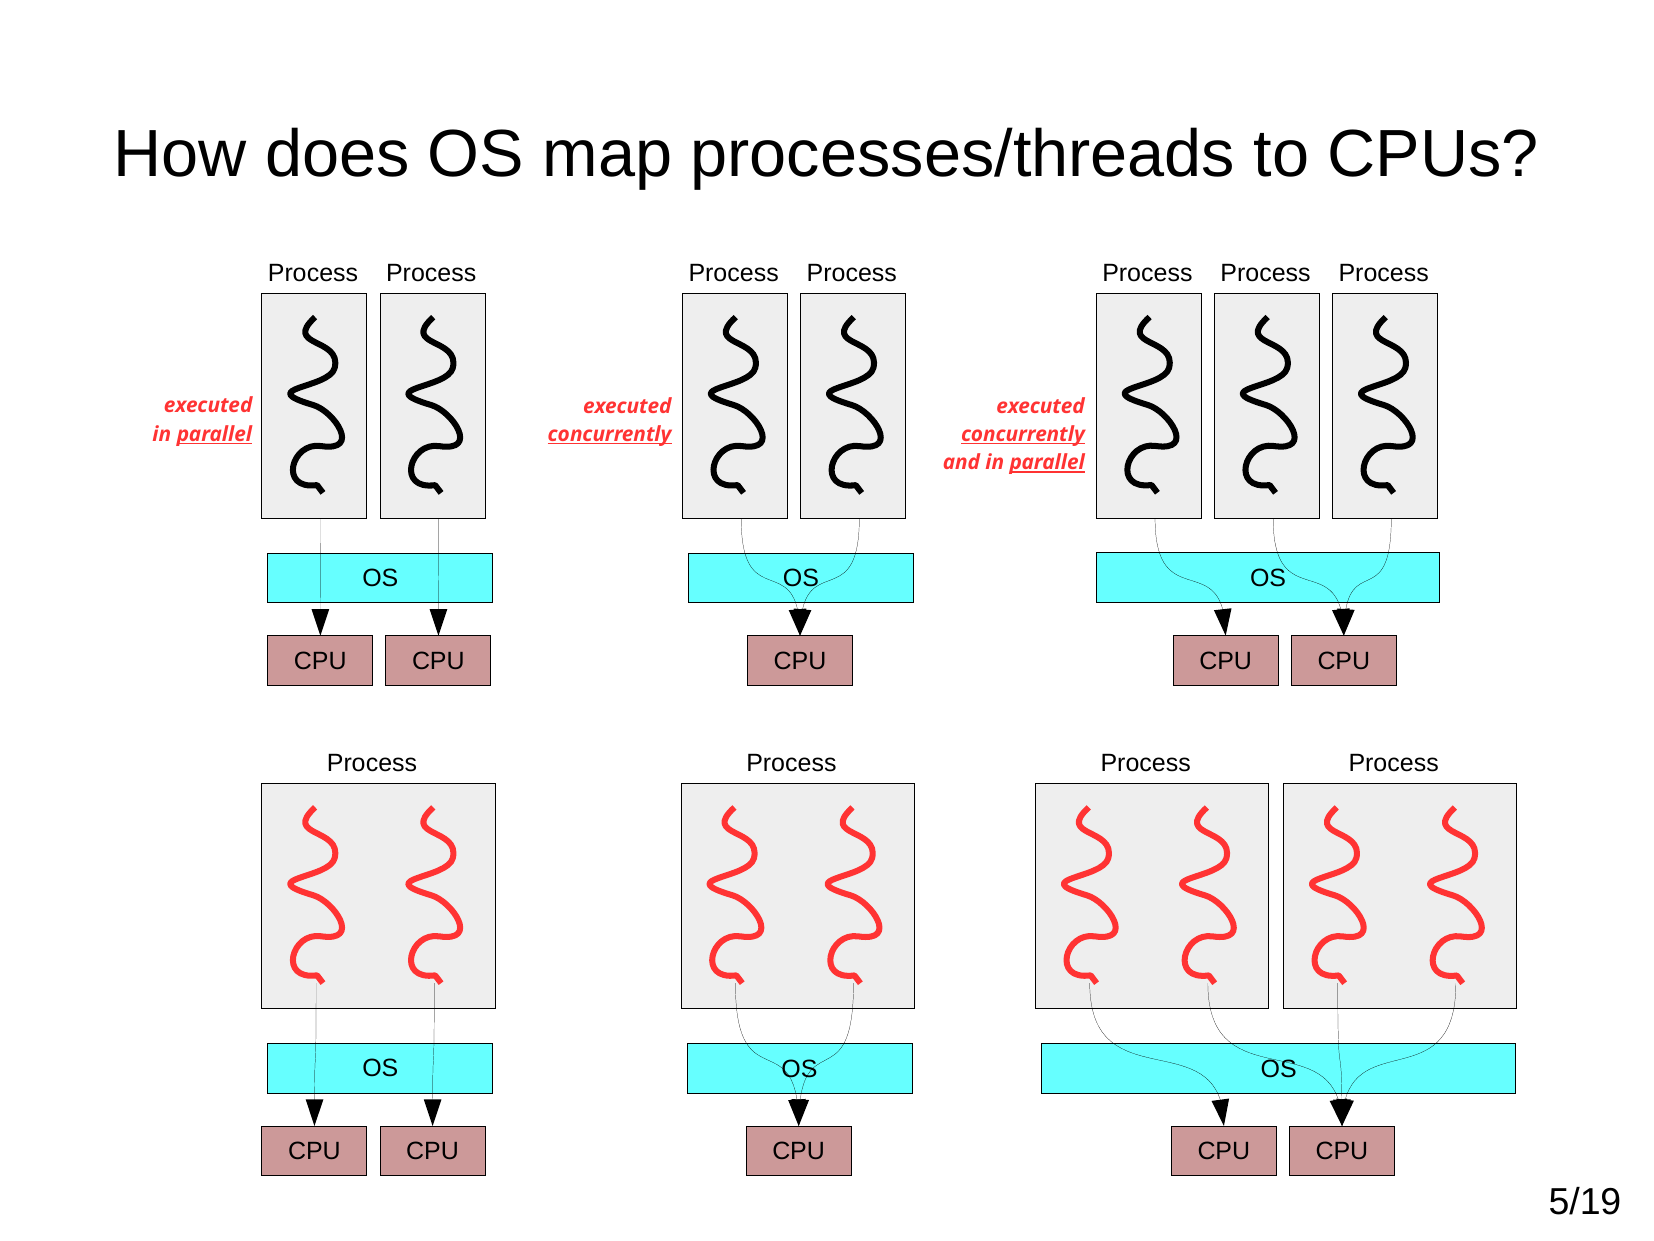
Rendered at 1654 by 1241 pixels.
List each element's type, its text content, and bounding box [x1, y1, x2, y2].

text_box Process [673, 251, 791, 298]
text_box OS [1348, 1043, 1516, 1094]
text_box OS [748, 1043, 843, 1094]
text_box Process [1087, 250, 1223, 298]
text_box OS [802, 1043, 913, 1094]
text_box Process [1205, 251, 1323, 298]
text_box [1035, 783, 1269, 1009]
text_box OS [439, 553, 493, 603]
text_box OS [433, 1043, 493, 1094]
text_box [681, 783, 915, 1009]
text_box CPU [1291, 635, 1397, 686]
text_box executed concurrently [461, 383, 687, 449]
text_box CPU [1289, 1126, 1395, 1176]
text_box OS [746, 553, 855, 603]
text_box OS [1233, 1043, 1341, 1094]
text_box [682, 298, 788, 519]
text_box OS [1348, 552, 1440, 603]
text_box CPU [261, 1126, 367, 1176]
text_box CPU [747, 635, 853, 686]
text_box Process [1085, 741, 1221, 788]
text_box [1332, 298, 1438, 519]
text_box Process [371, 251, 507, 298]
text_box [261, 783, 496, 1009]
text_box OS [687, 1043, 795, 1094]
text_box OS [1096, 552, 1220, 603]
text_box Process [731, 741, 867, 788]
text_box [800, 298, 906, 519]
text_box Process [1333, 741, 1469, 788]
text_box Process [1323, 251, 1459, 298]
text_box [261, 298, 367, 519]
text_box OS [688, 553, 795, 603]
text_box OS [321, 553, 438, 603]
text_box [1214, 298, 1320, 519]
text_box OS [267, 553, 320, 603]
text_box executed in parallel [41, 383, 267, 449]
text_box executed concurrently and in parallel [874, 383, 1100, 475]
text_box [380, 298, 486, 519]
text_box OS [1264, 1062, 1276, 1075]
text_box Process [253, 251, 371, 298]
text_box OS [1278, 552, 1388, 603]
text_box OS [1041, 1043, 1217, 1094]
text_box OS [315, 1043, 433, 1094]
text_box CPU [746, 1126, 852, 1176]
title How does OS map processes/threads to CPUs? [82, 49, 1571, 257]
text_box OS [785, 1062, 797, 1075]
text_box CPU [380, 1126, 486, 1176]
text_box Process [312, 741, 448, 788]
text_box Process [791, 251, 927, 298]
text_box OS [1339, 1043, 1435, 1094]
text_box OS [267, 1043, 315, 1094]
text_box OS [1115, 1043, 1335, 1094]
text_box OS [805, 553, 914, 603]
text_box CPU [1173, 635, 1279, 686]
text_box OS [1160, 552, 1338, 603]
text_box [1283, 783, 1517, 1009]
text_box [1096, 298, 1202, 519]
text_box CPU [385, 635, 491, 686]
text_box CPU [267, 635, 373, 686]
text_box CPU [1171, 1126, 1277, 1176]
